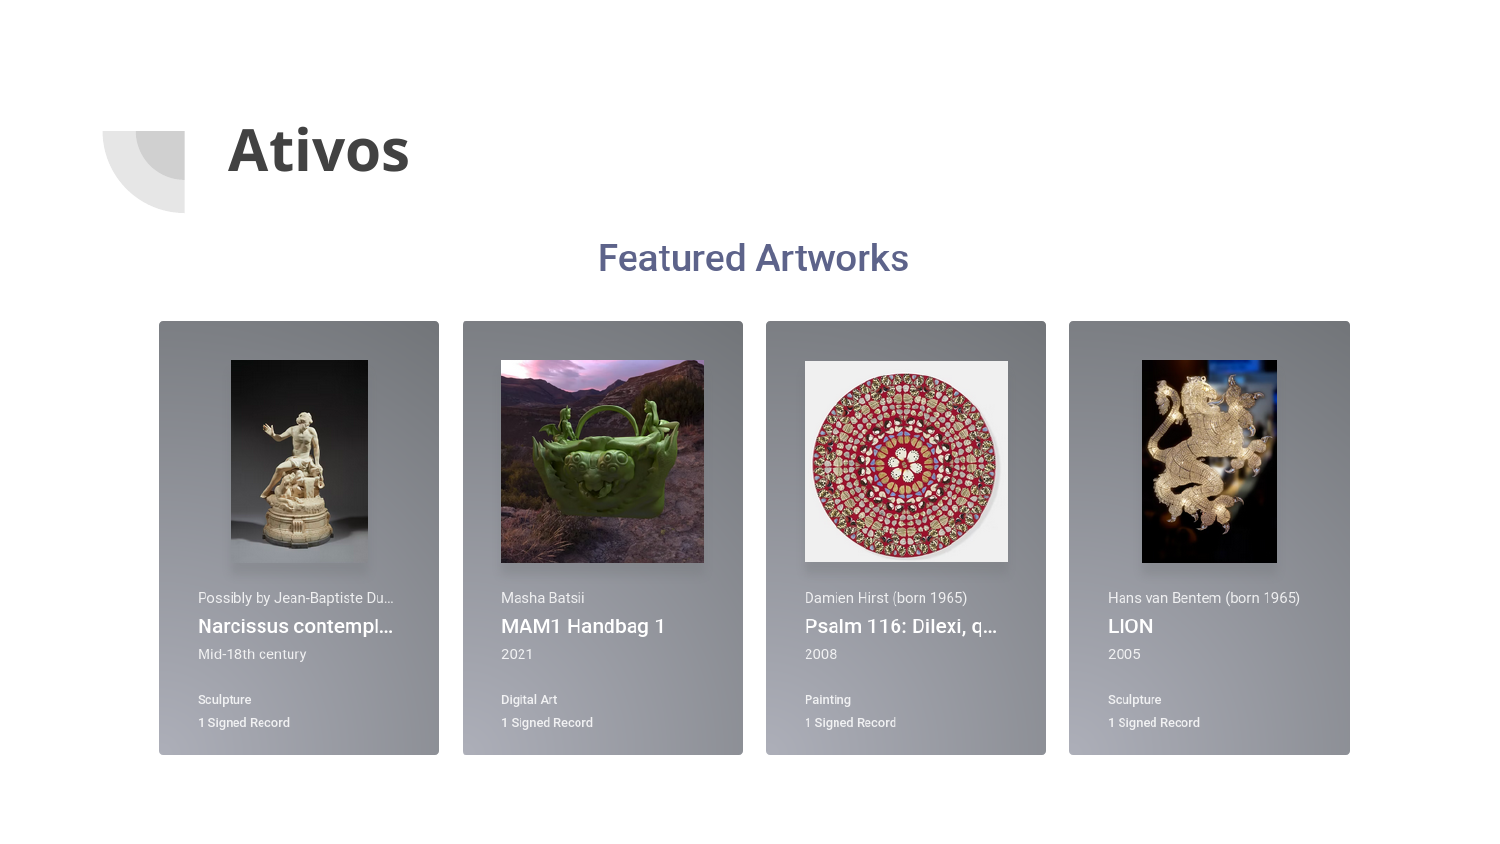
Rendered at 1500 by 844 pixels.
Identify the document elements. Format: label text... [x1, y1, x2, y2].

title Ativos [213, 98, 1368, 222]
picture [87, 222, 1413, 774]
